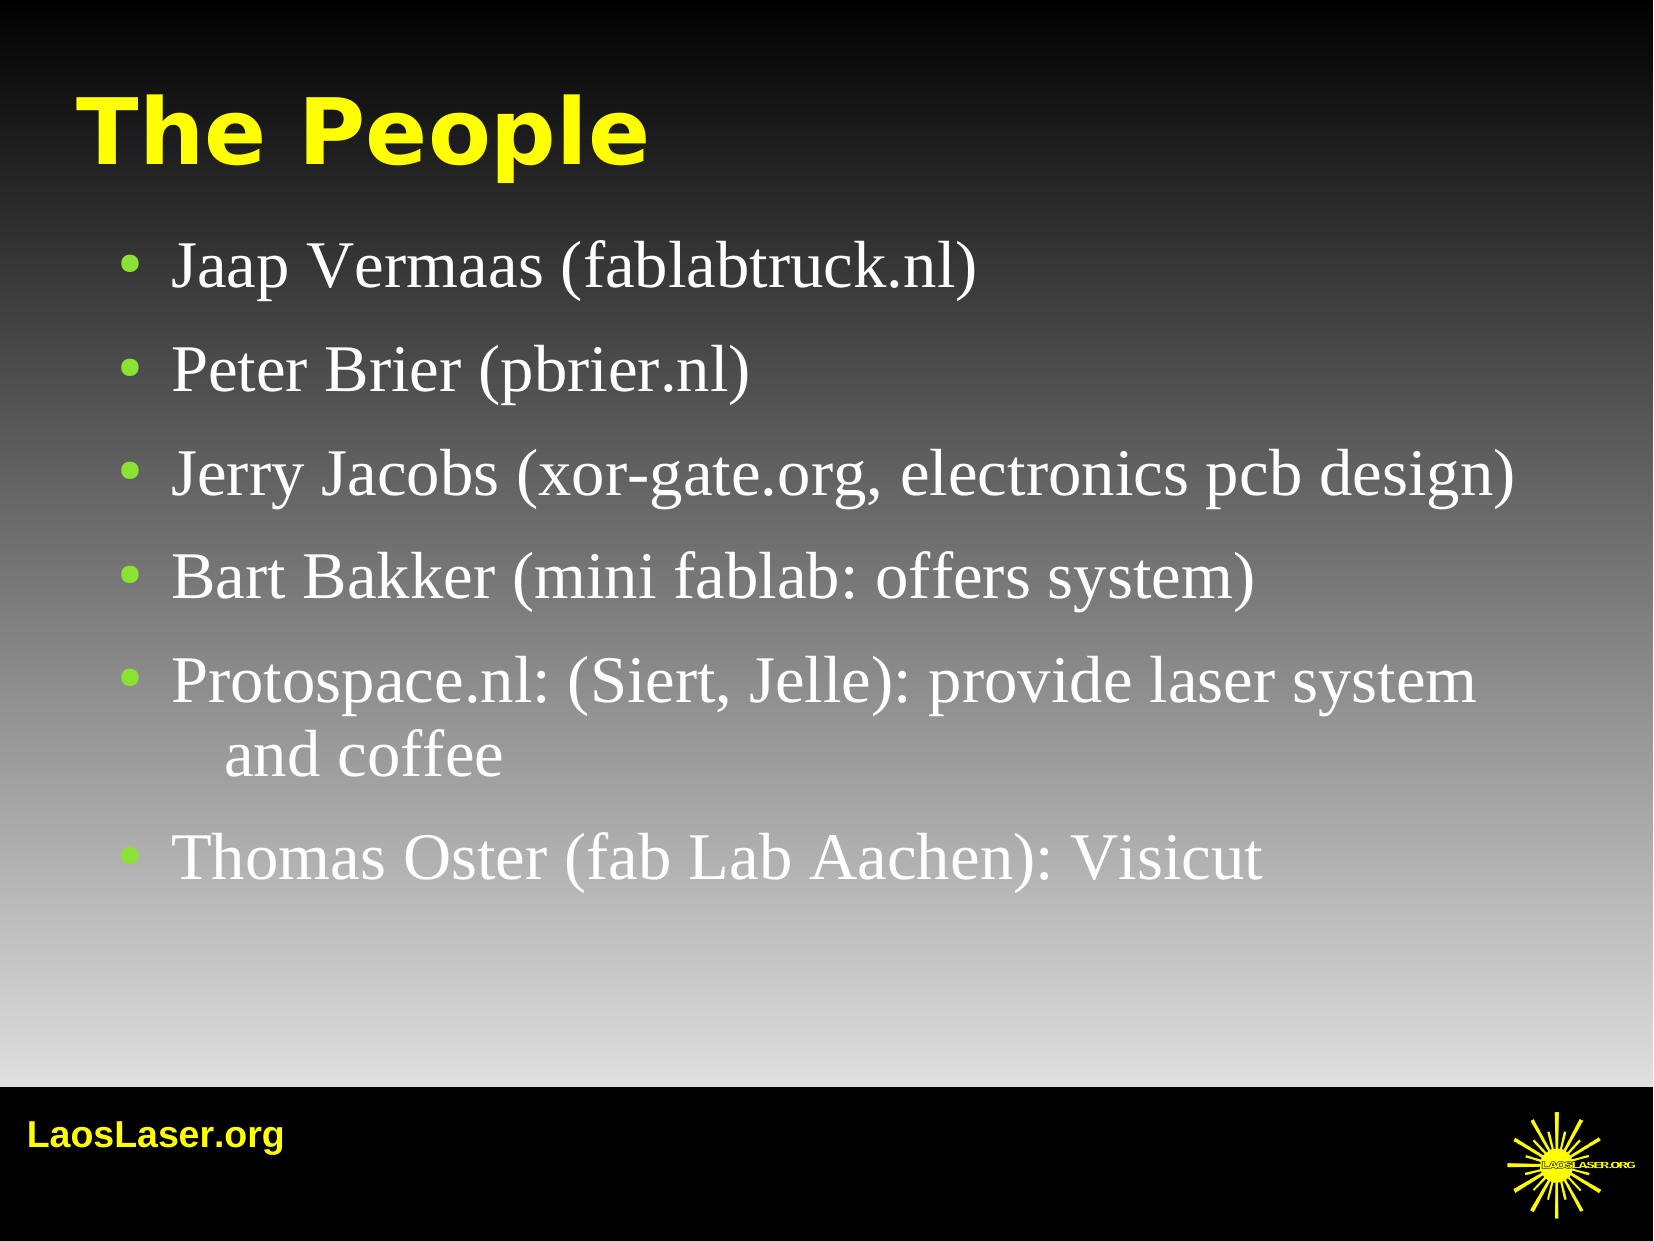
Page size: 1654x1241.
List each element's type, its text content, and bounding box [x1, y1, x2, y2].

title The People [76, 36, 1565, 229]
list Jaap Vermaas (fablabtruck.nl) Peter Brier (pbrier.nl) Jerry Jacobs (xor-gate.org, electronics pcb design) Bart Bakker (mini fablab: offers system) Protospace.nl: (Siert, Jelle): provide laser system and coffee Thomas Oster (fab Lab Aachen): Visicut [82, 228, 1571, 974]
picture [1502, 1108, 1640, 1225]
